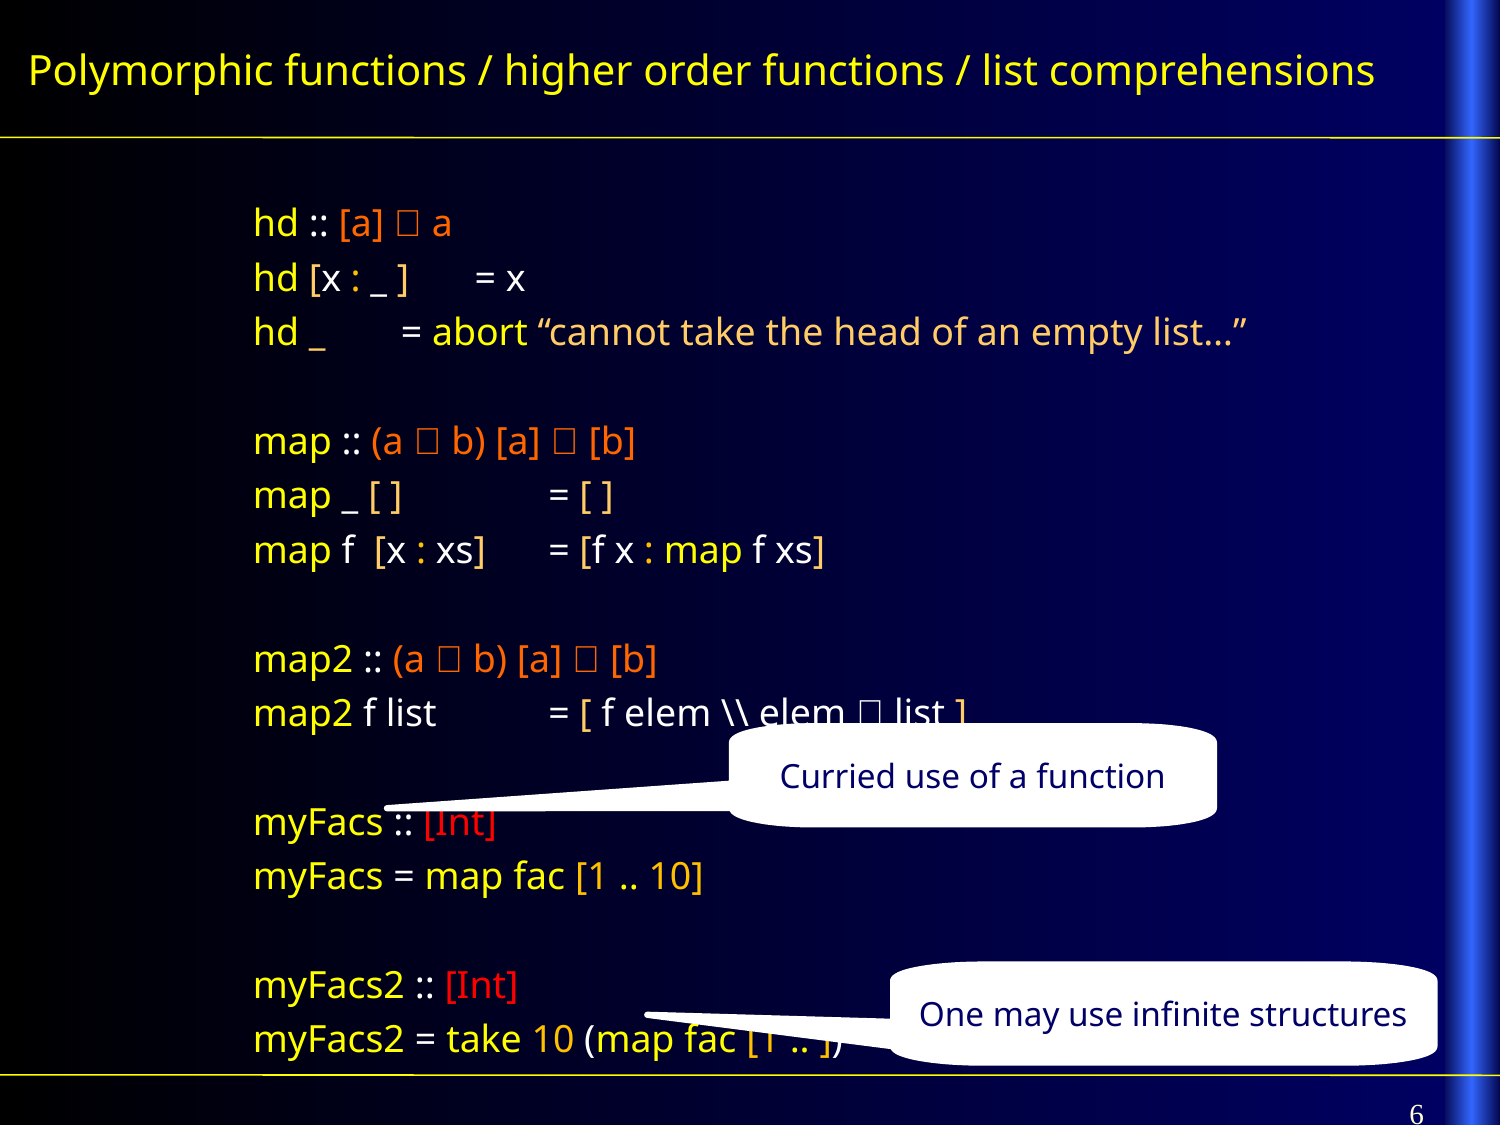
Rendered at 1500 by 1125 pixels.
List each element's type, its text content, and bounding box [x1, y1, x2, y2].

text_box hd :: [a]  a hd [x : _ ] = x hd _ = abort “cannot take the head of an empty list…” map :: (a  b) [a]  [b] map _ [ ] = [ ] map f [x : xs] = [f x : map f xs] map2 :: (a  b) [a]  [b] map2 f list = [ f elem \\ elem  list ] myFacs :: [Int] myFacs = map fac [1 .. 10] myFacs2 :: [Int] myFacs2 = take 10 (map fac [1 .. ]) [12, 137, 1500, 1063]
text_box Curried use of a function [386, 726, 1214, 825]
text_box Polymorphic functions / higher order functions / list comprehensions [12, 0, 1500, 137]
text_box One may use infinite structures [647, 964, 1435, 1063]
